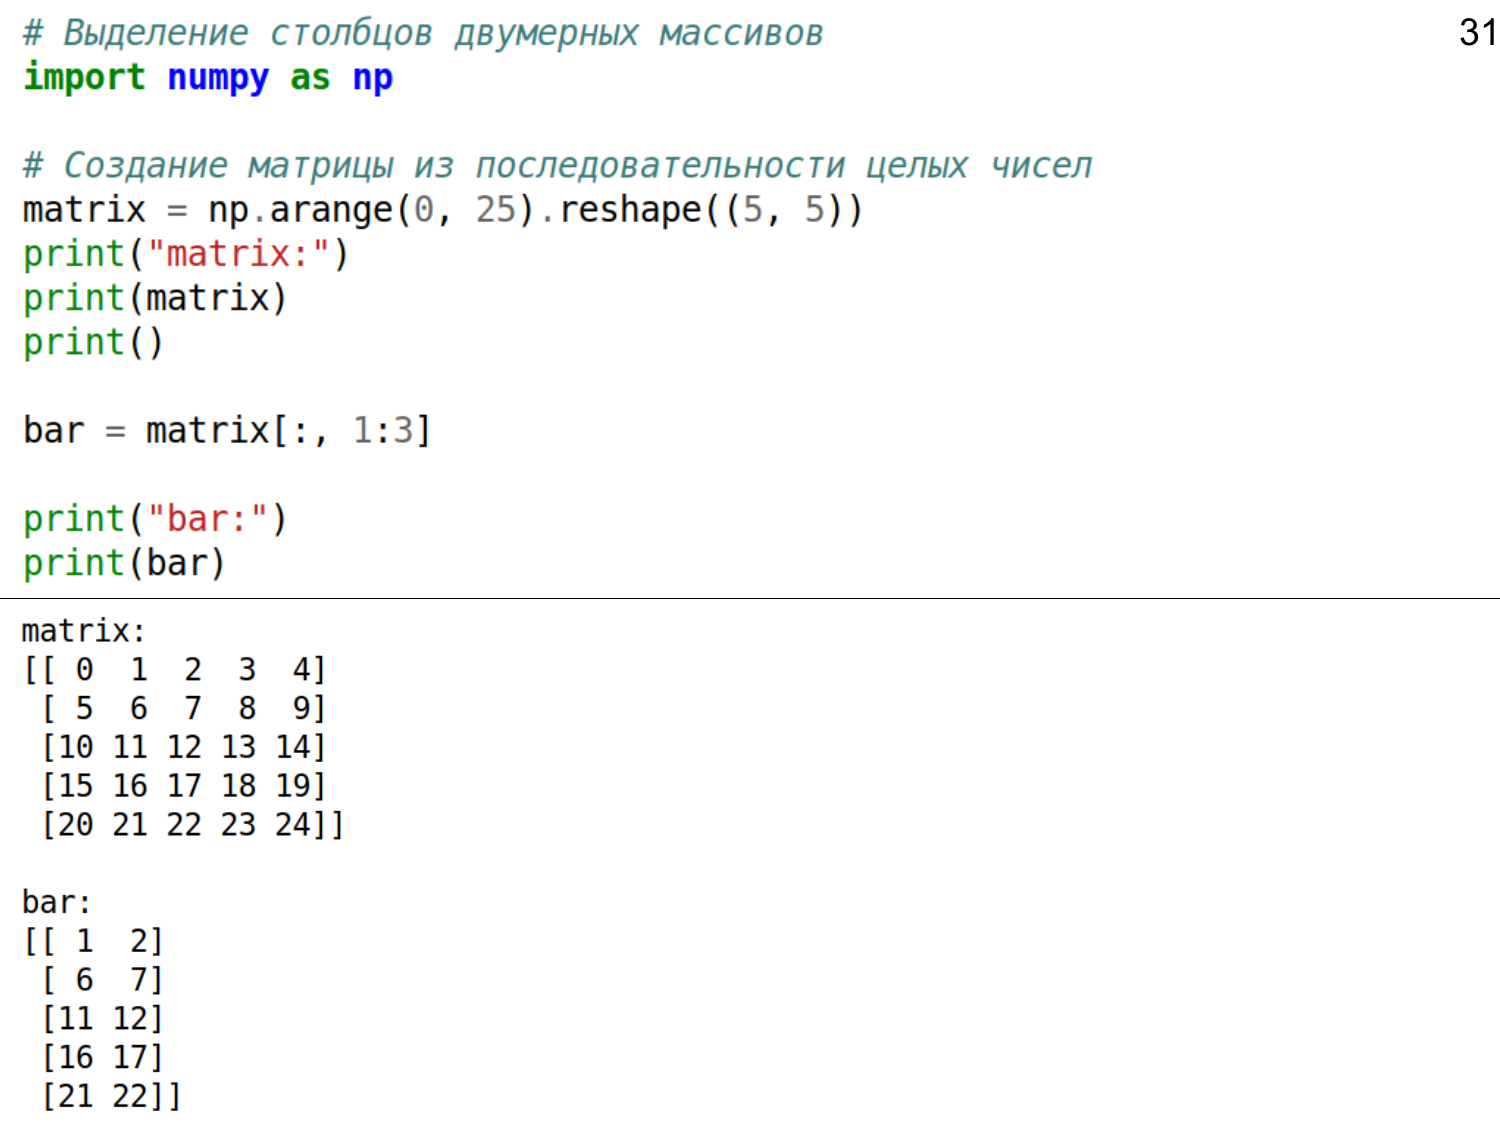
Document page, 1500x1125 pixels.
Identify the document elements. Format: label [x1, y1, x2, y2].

picture [11, 7, 1103, 596]
picture [11, 612, 352, 1120]
